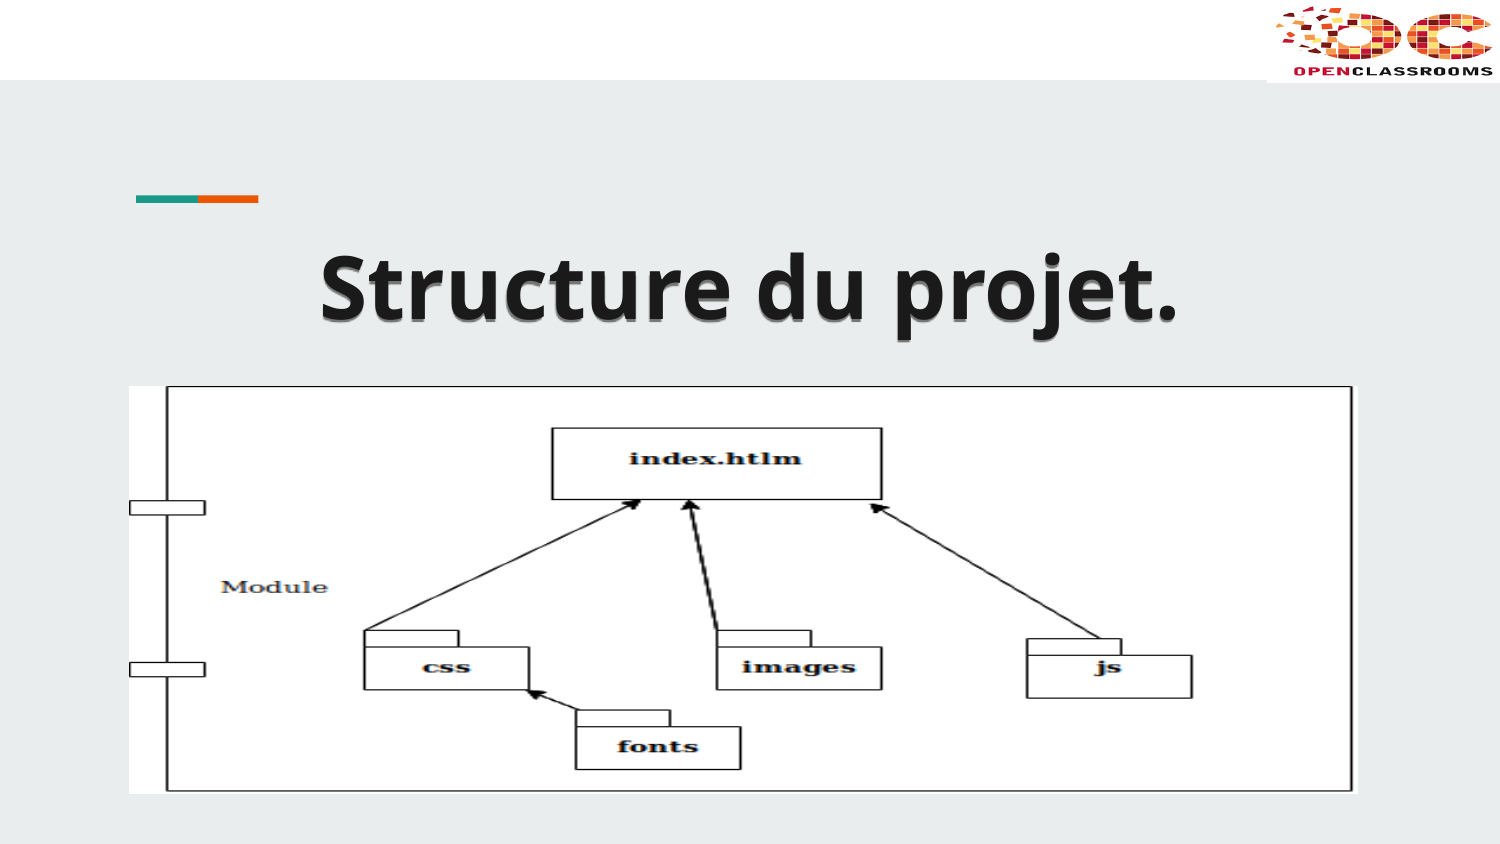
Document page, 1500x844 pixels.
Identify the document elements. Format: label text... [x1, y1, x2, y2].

picture [129, 386, 1358, 794]
picture [1267, 0, 1500, 83]
title Structure du projet. [119, 216, 1381, 387]
